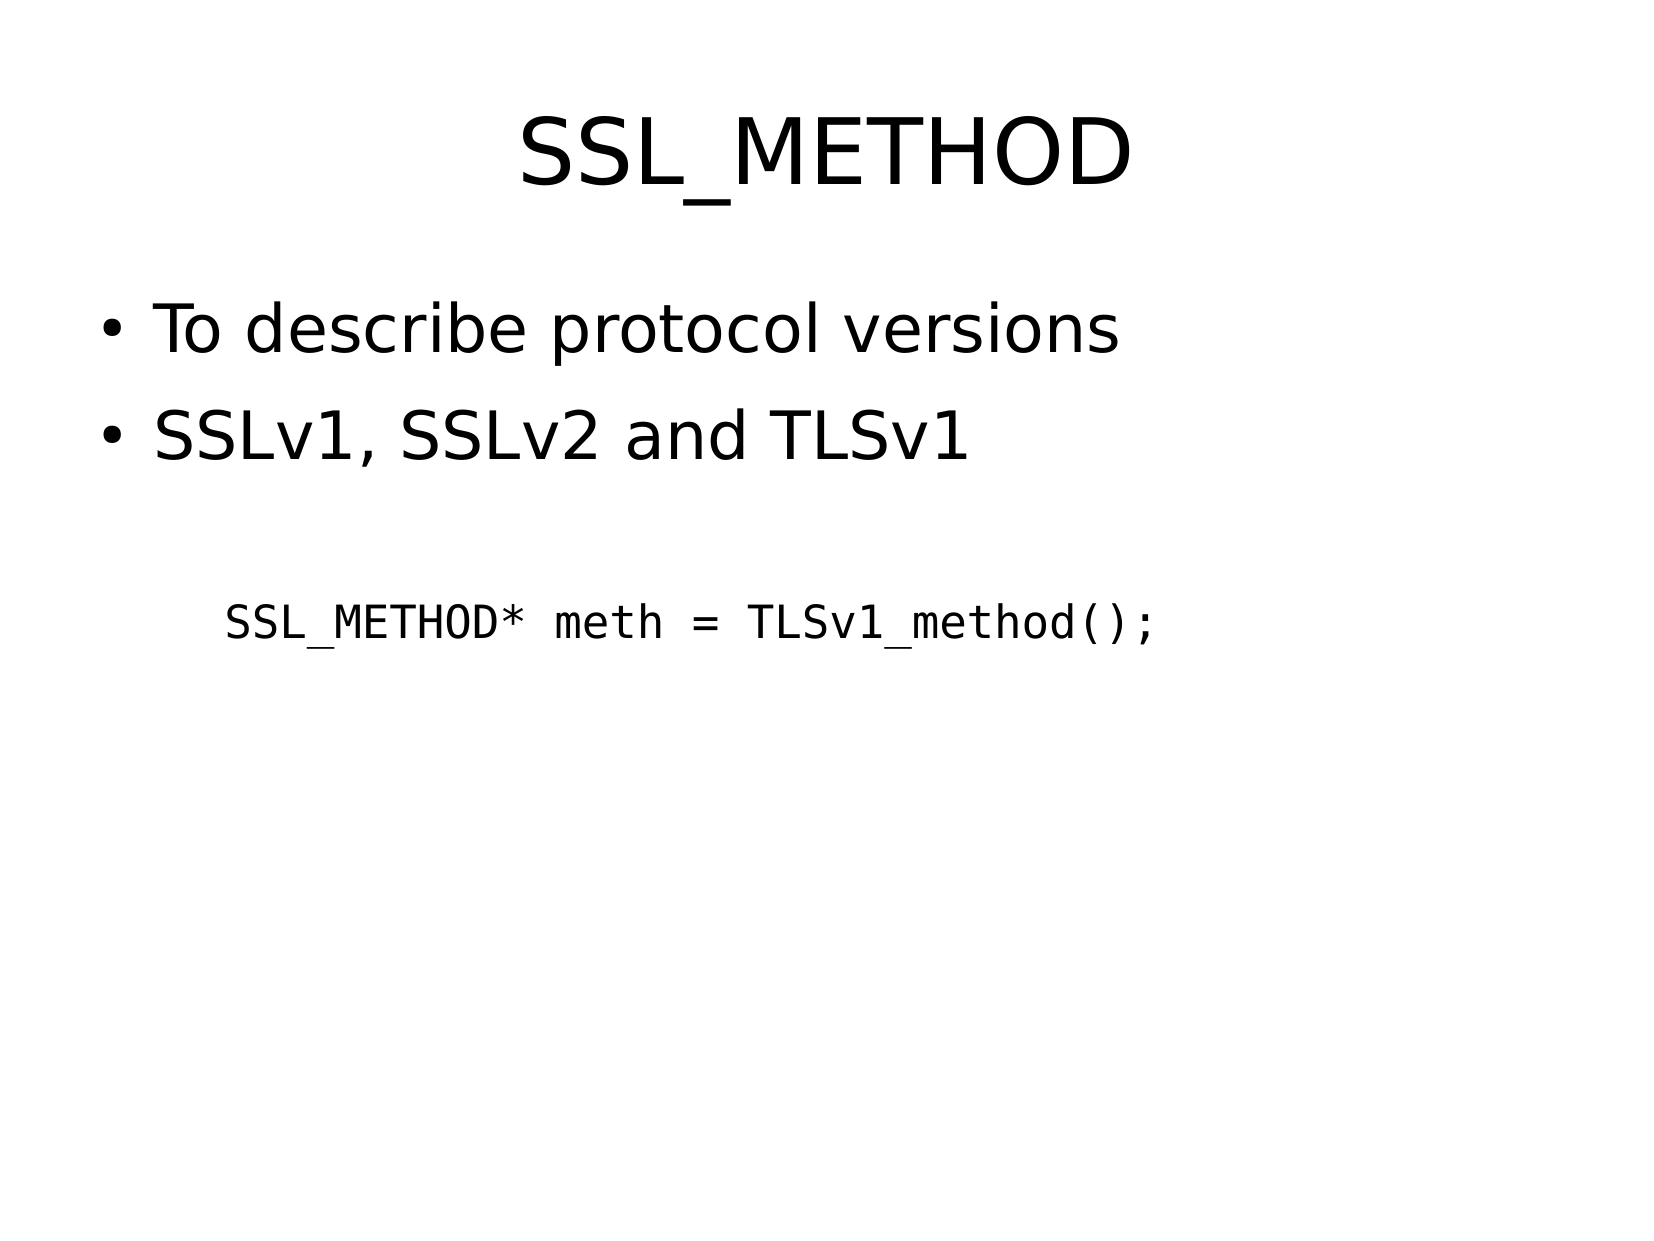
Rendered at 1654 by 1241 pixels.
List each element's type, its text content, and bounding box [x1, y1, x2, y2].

title SSL_METHOD [82, 56, 1571, 250]
list To describe protocol versions SSLv1, SSLv2 and TLSv1 SSL_METHOD* meth = TLSv1_method(); [82, 290, 1571, 1109]
